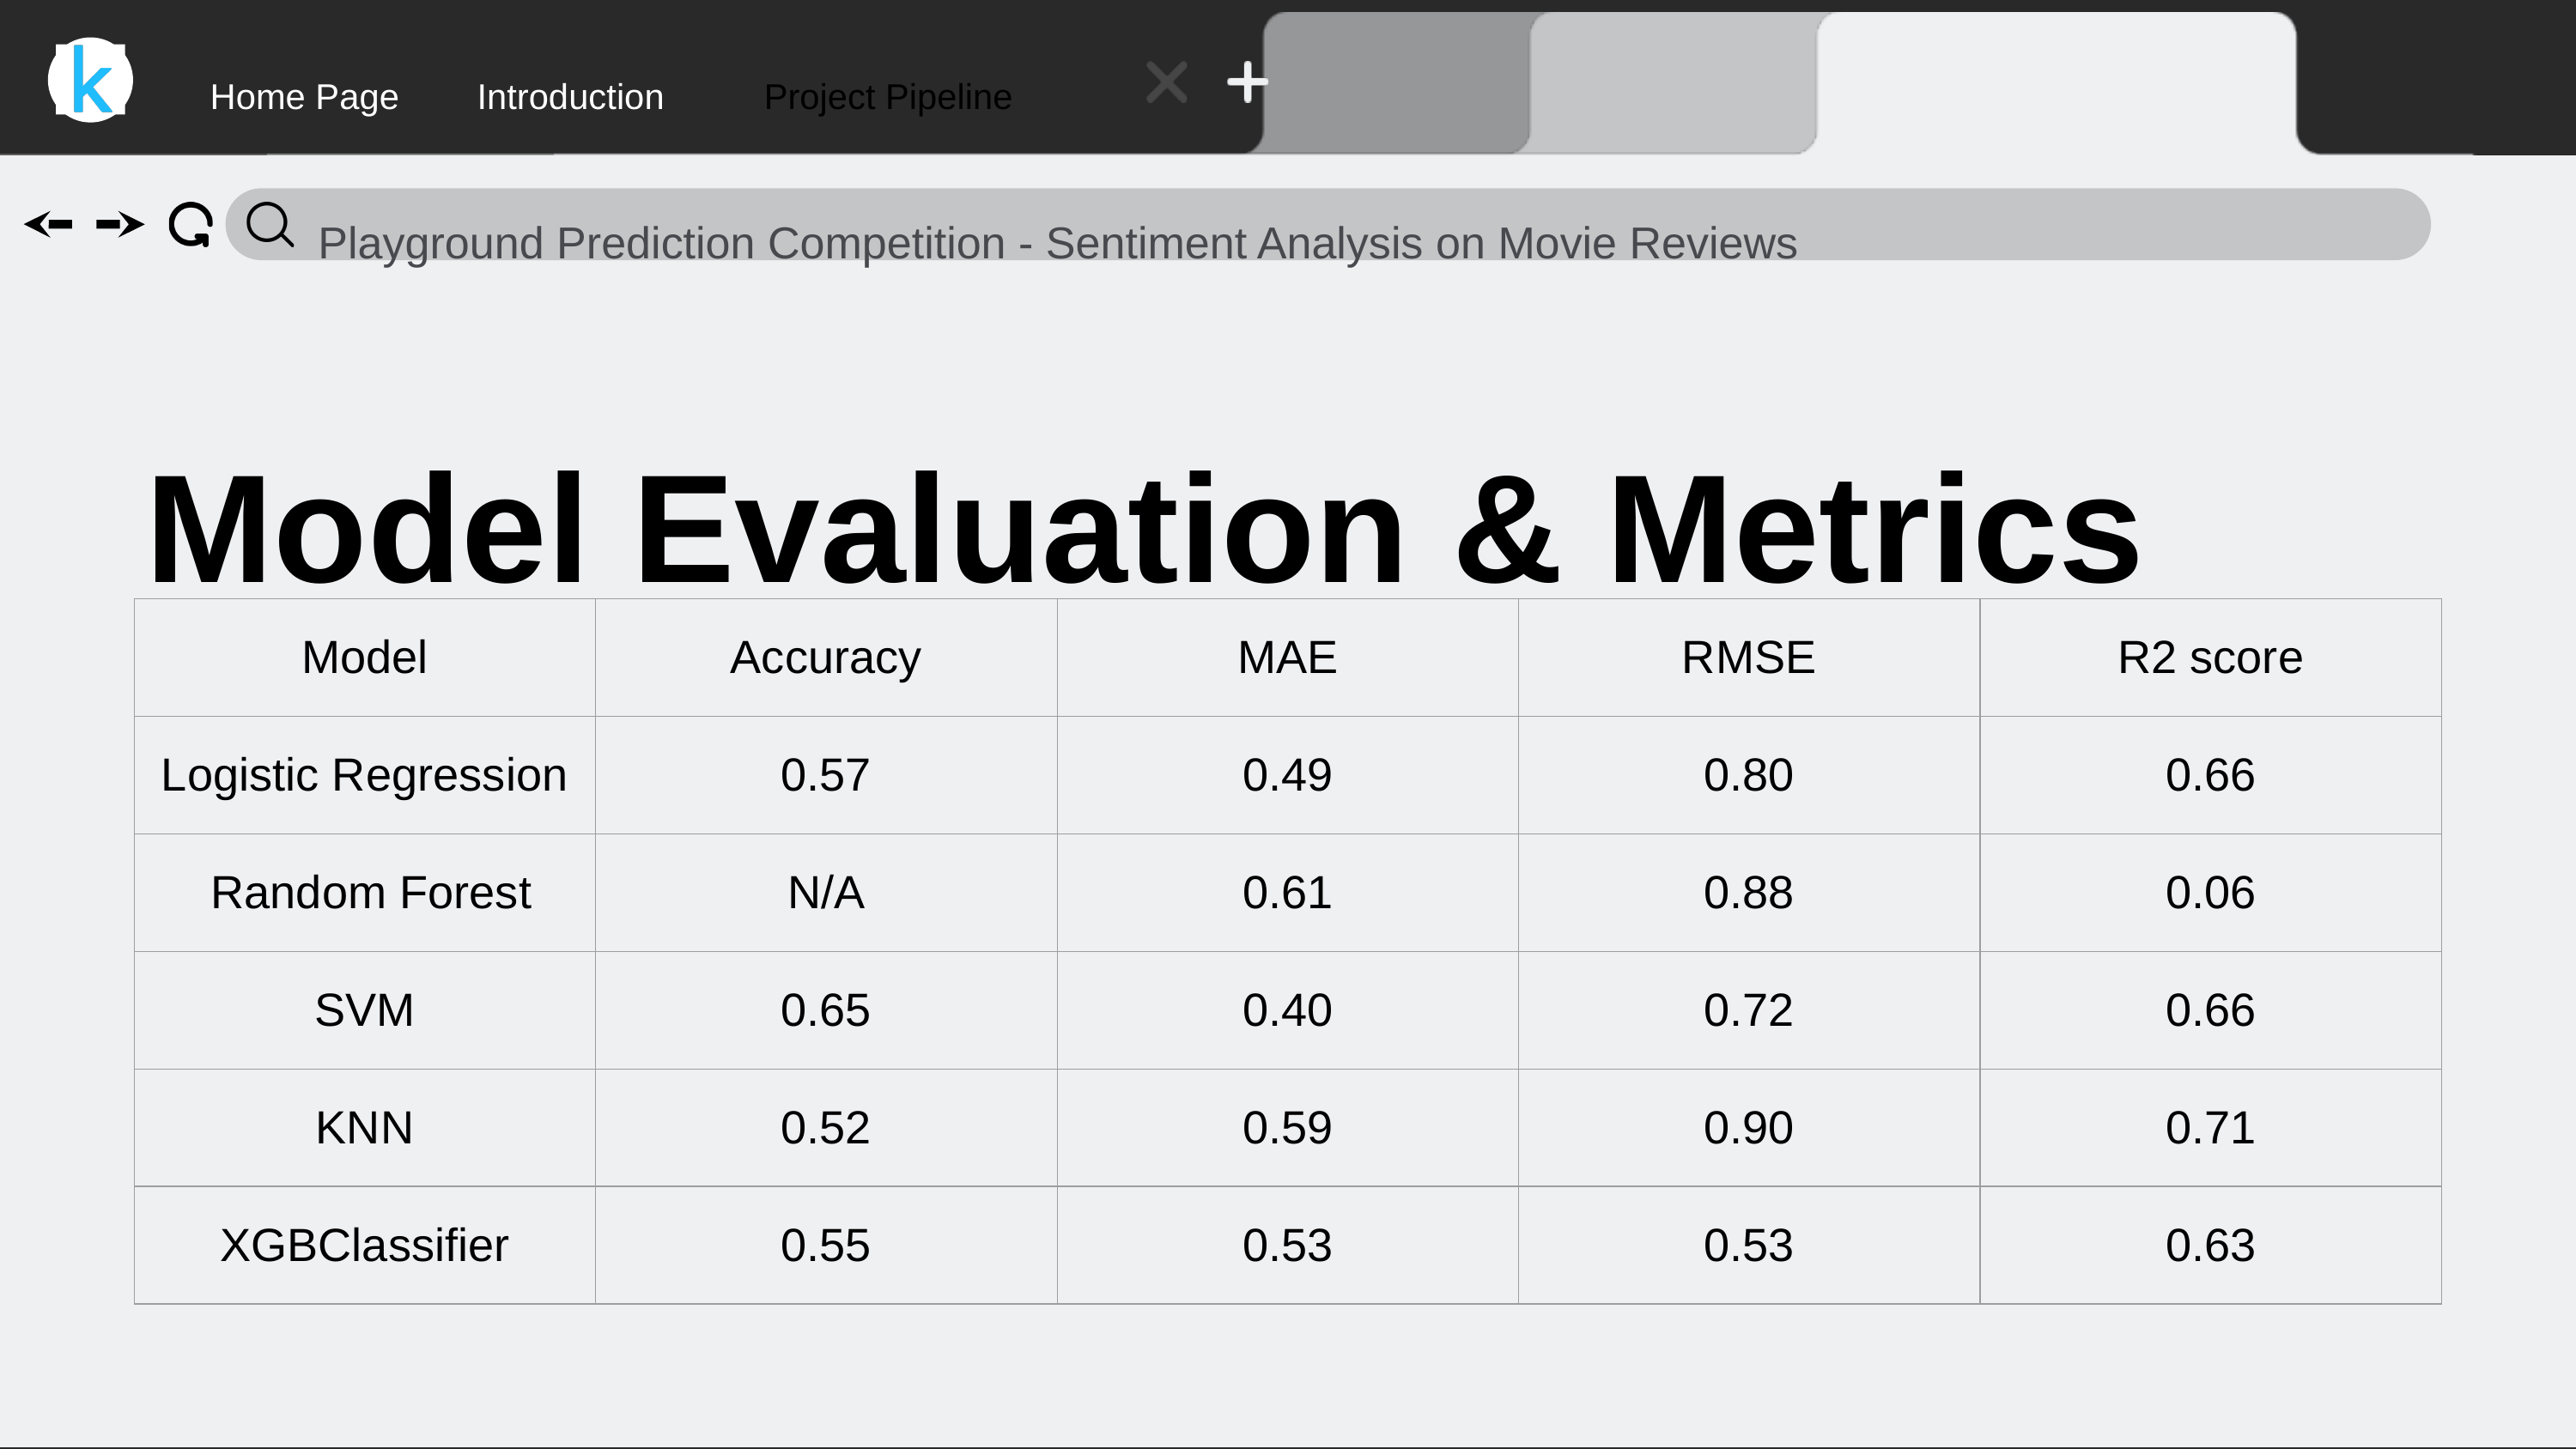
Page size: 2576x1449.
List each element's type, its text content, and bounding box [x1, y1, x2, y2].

text_box Playground Prediction Competition - Sentiment Analysis on Movie Reviews [318, 192, 2461, 419]
table_header RMSE [1519, 599, 1979, 716]
text_box Project Pipeline [763, 57, 1147, 118]
table_cell 0.61 [1058, 834, 1518, 951]
table_cell 0.06 [1981, 834, 2441, 951]
table_cell 0.65 [596, 952, 1057, 1069]
table_cell KNN [135, 1070, 595, 1185]
table_cell Logistic Regression [135, 717, 595, 834]
table_header R2 score [1981, 599, 2441, 716]
table_cell 0.49 [1058, 717, 1518, 834]
table_header Model [135, 599, 595, 716]
picture [56, 41, 131, 116]
table_cell N/A [596, 834, 1057, 951]
table_cell 0.80 [1519, 717, 1979, 834]
table_cell 0.52 [596, 1070, 1057, 1185]
table_cell 0.57 [596, 717, 1057, 834]
text_box Home Page [210, 57, 266, 118]
table_cell 0.66 [1981, 717, 2441, 834]
text_box [0, 12, 2576, 1447]
text_box Model Evaluation & Metrics [145, 391, 2305, 598]
table_cell 0.55 [596, 1187, 1057, 1303]
table_cell 0.88 [1519, 834, 1979, 951]
table_cell 0.40 [1058, 952, 1518, 1069]
table_cell SVM [135, 952, 595, 1069]
table_cell XGBClassifier [135, 1187, 595, 1303]
table_cell 0.72 [1519, 952, 1979, 1069]
table_cell 0.66 [1981, 952, 2441, 1069]
table_cell Random Forest [135, 834, 595, 951]
text_box Introduction [477, 57, 554, 118]
table_cell 0.53 [1058, 1187, 1518, 1303]
table_cell 0.71 [1981, 1070, 2441, 1185]
table_cell 0.53 [1519, 1187, 1979, 1303]
table_cell 0.59 [1058, 1070, 1518, 1185]
table_cell 0.63 [1981, 1187, 2441, 1303]
table_header Accuracy [596, 599, 1057, 716]
table_header MAE [1058, 599, 1518, 716]
table_cell 0.90 [1519, 1070, 1979, 1185]
